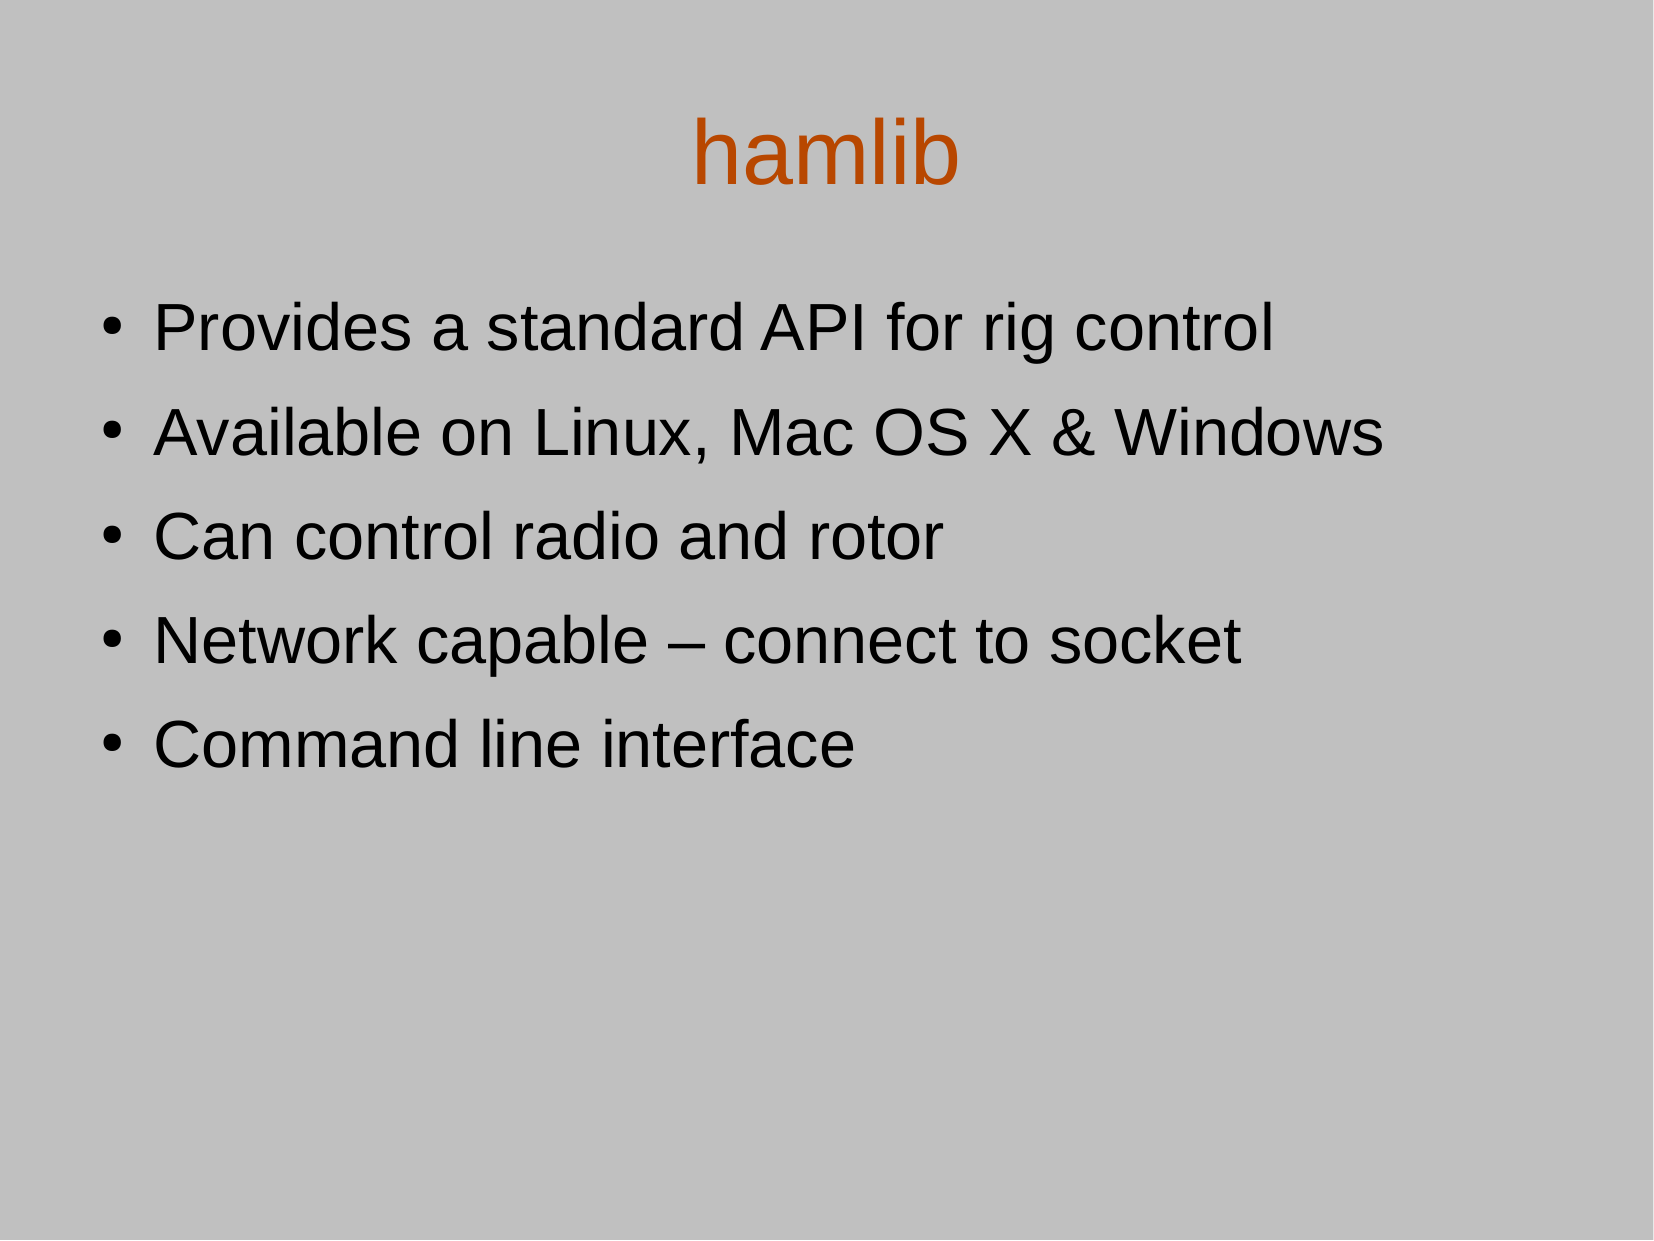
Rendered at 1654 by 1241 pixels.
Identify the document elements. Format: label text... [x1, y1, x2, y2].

title hamlib [82, 49, 1571, 257]
list Provides a standard API for rig control Available on Linux, Mac OS X & Windows Can control radio and rotor Network capable – connect to socket Command line interface [82, 290, 1538, 1010]
